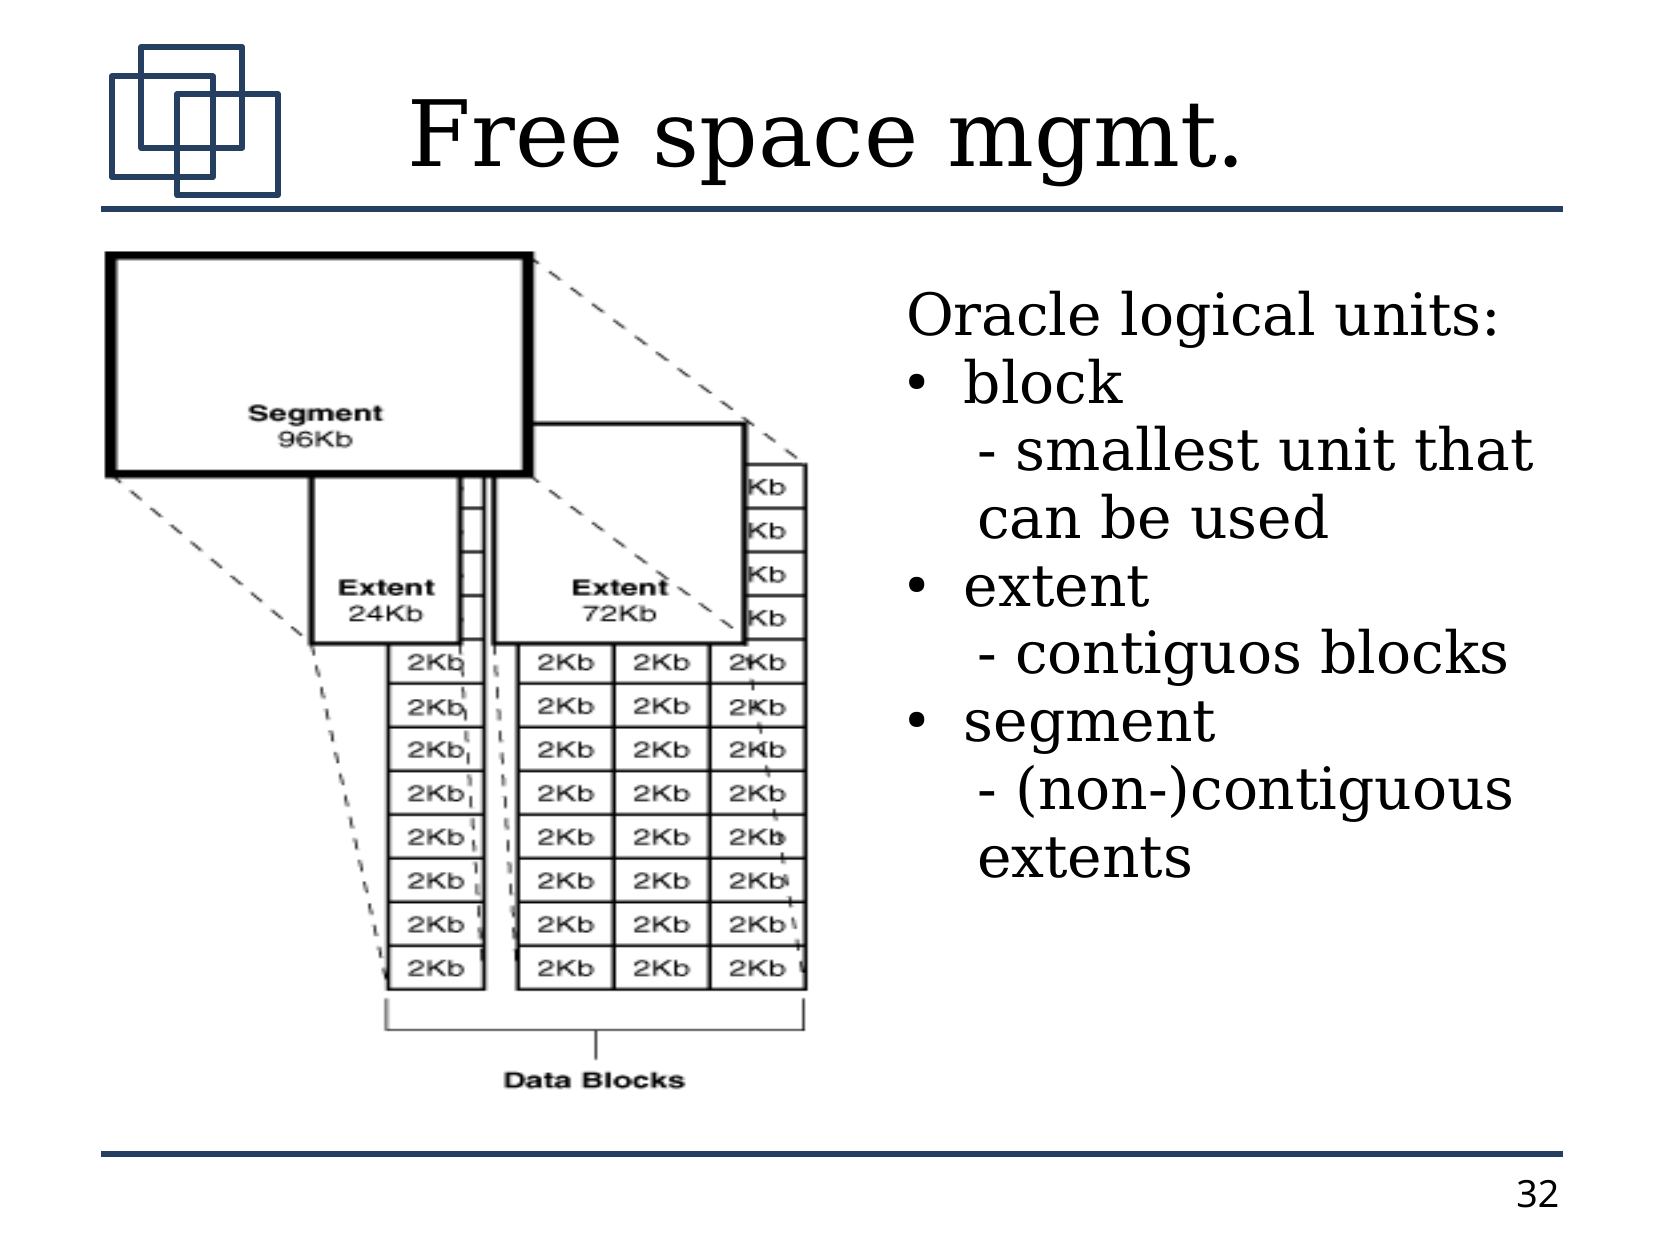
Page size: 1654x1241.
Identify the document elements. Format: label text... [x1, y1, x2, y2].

picture [103, 250, 811, 1095]
text_box Oracle logical units: block - smallest unit that can be used extent - contiguos blocks segment - (non-)contiguous extents [906, 281, 1547, 892]
title Free space mgmt. [121, 31, 1534, 239]
